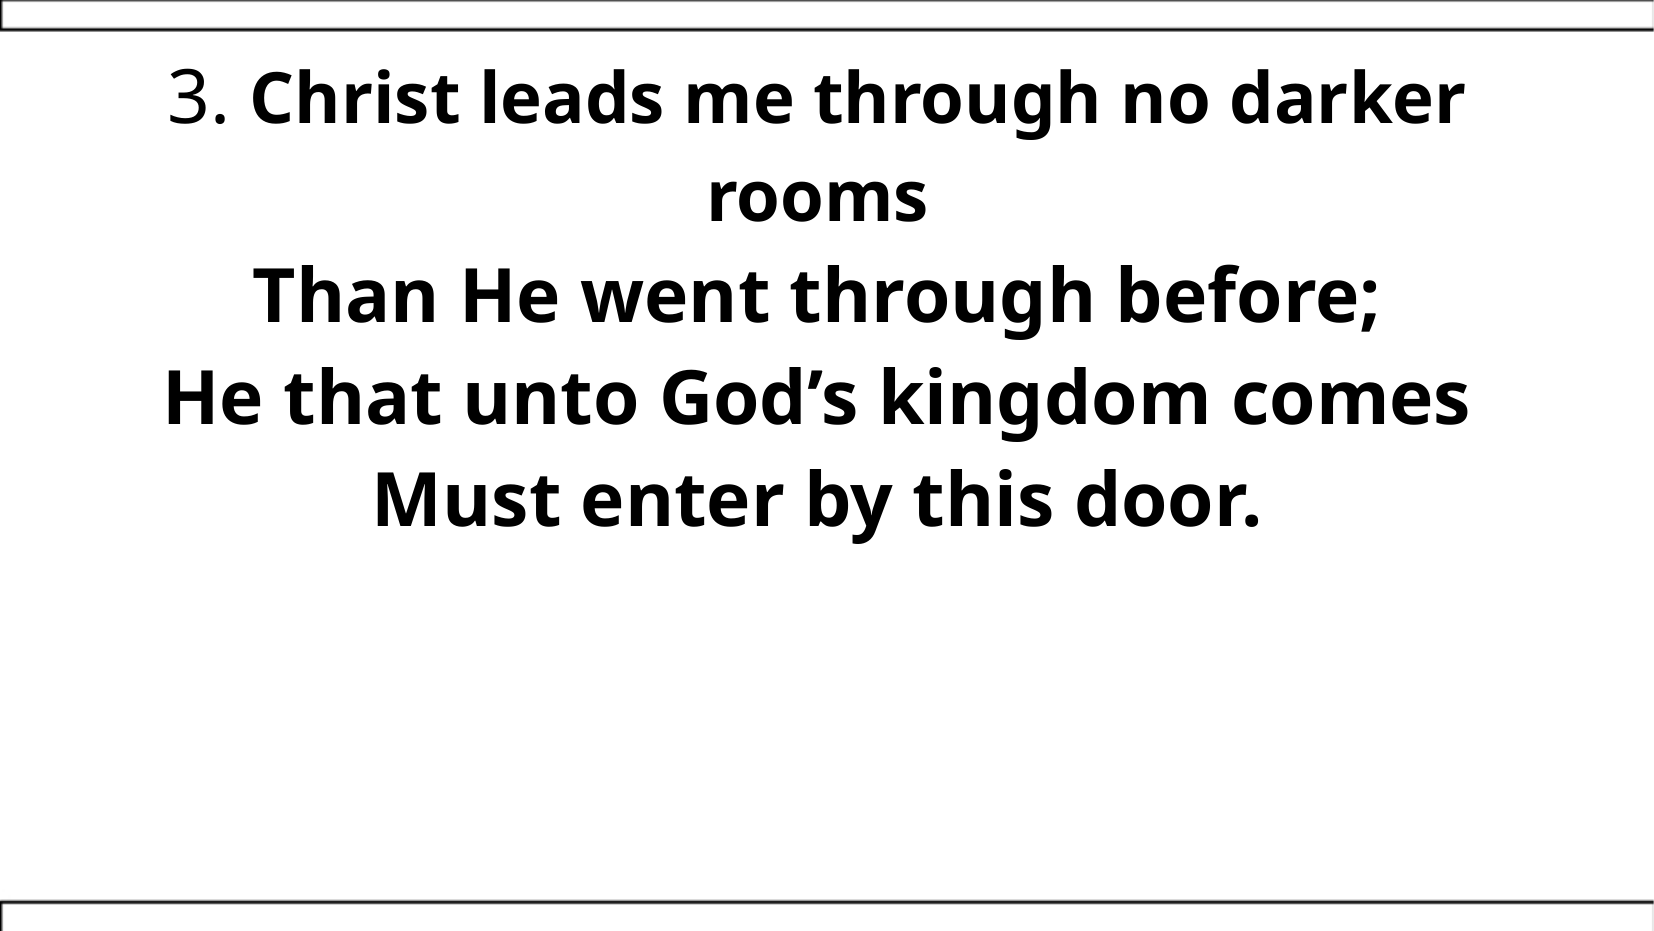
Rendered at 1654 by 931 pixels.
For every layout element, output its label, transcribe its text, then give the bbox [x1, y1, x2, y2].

picture [0, 0, 1654, 931]
text_box 3. Christ leads me through no darker rooms Than He went through before; He that unto God’s kingdom comes Must enter by this door. [75, 35, 1561, 451]
